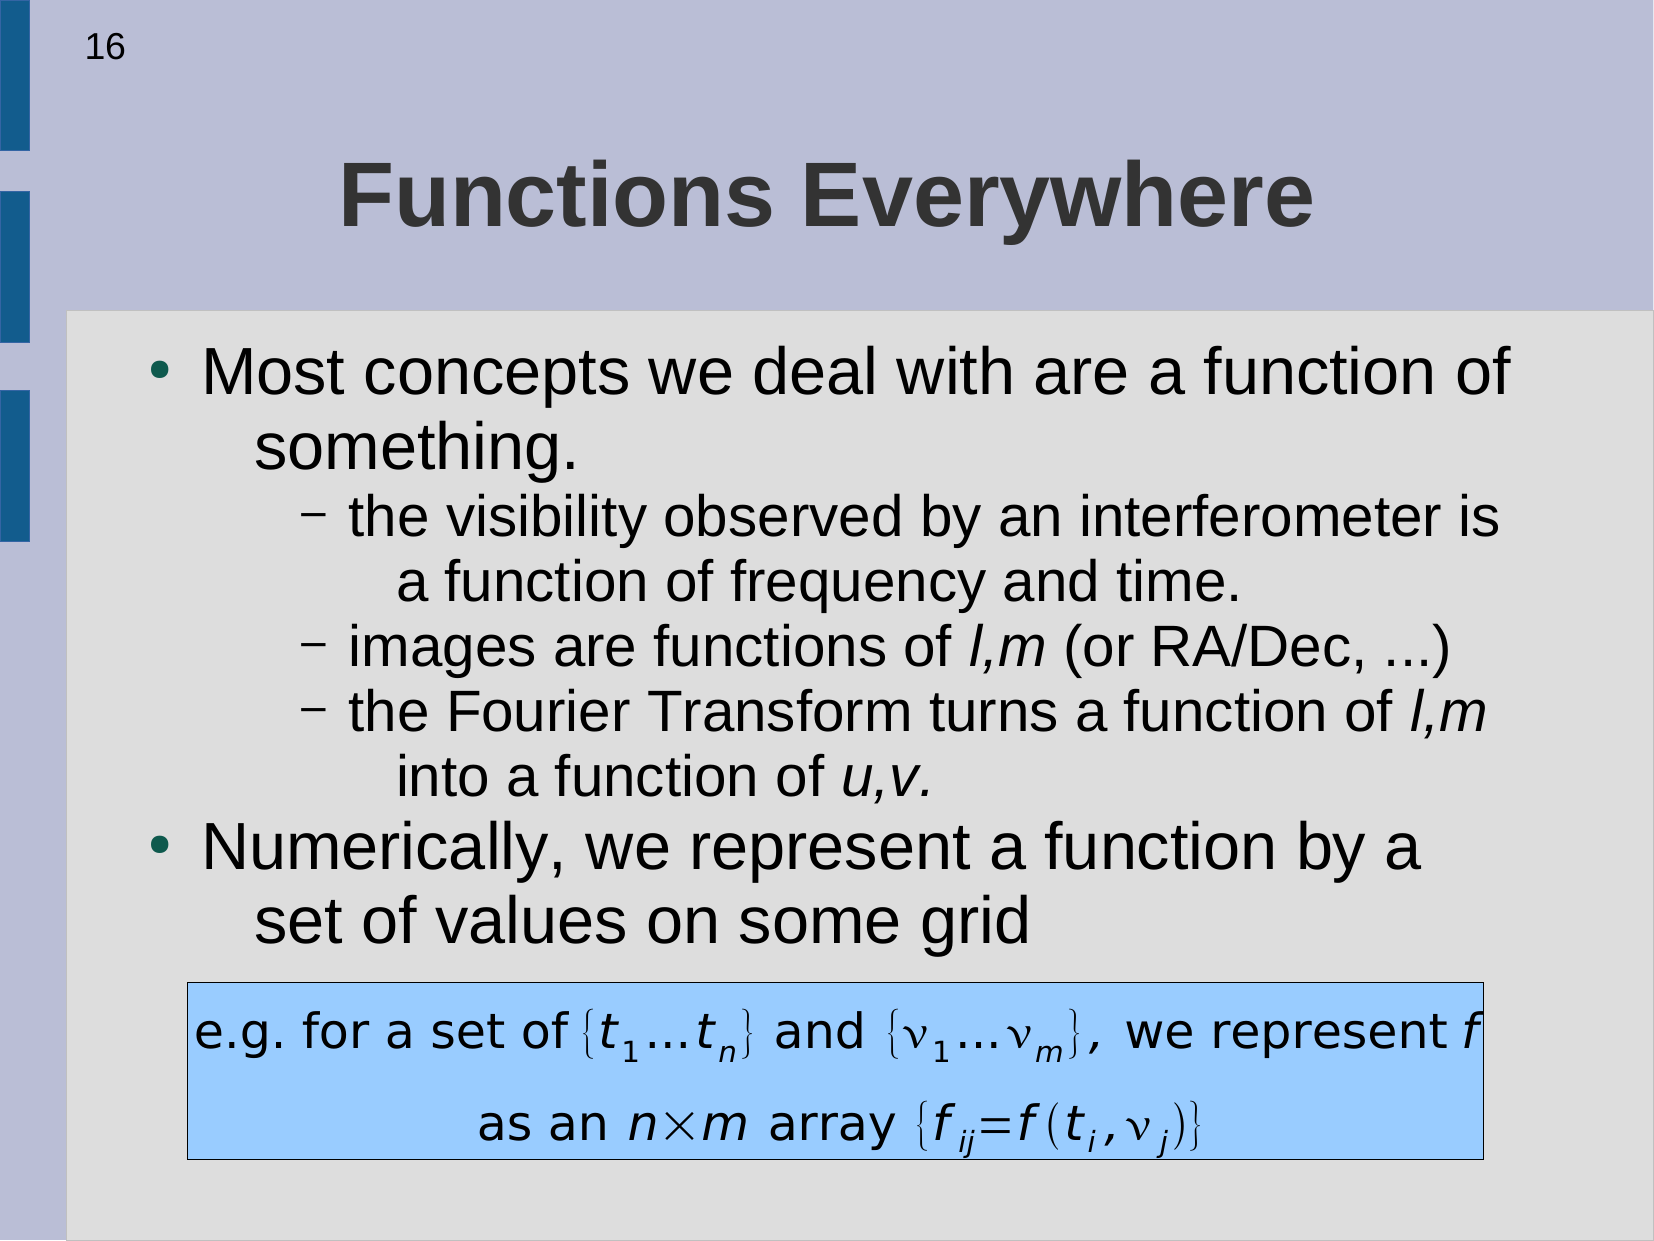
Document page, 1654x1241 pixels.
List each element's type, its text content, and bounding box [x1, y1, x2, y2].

chart [187, 982, 1484, 1160]
list Most concepts we deal with are a function of something. the visibility observed by an interferometer is a function of frequency and time. images are functions of l,m (or RA/Dec, ...) the Fourier Transform turns a function of l,m into a function of u,v. Numerically, we represent a function by a set of values on some grid [112, 334, 1525, 959]
title Functions Everywhere [121, 91, 1534, 299]
text_box <number> [69, 18, 271, 92]
